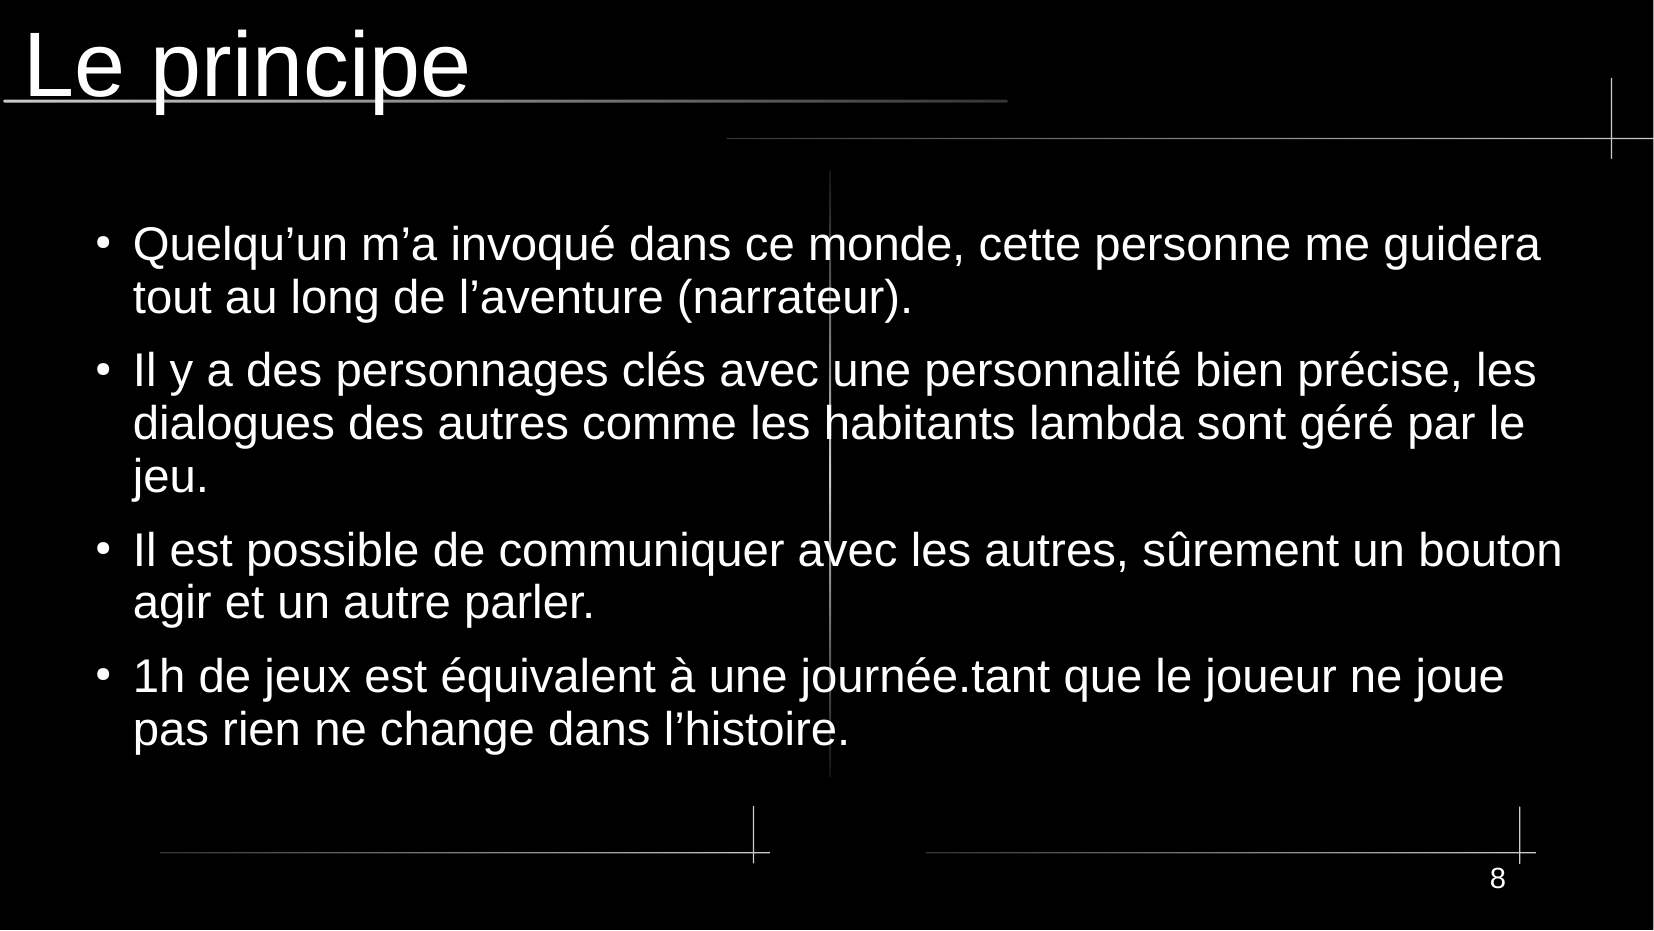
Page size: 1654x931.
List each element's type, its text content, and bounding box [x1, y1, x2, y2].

list Quelqu’un m’a invoqué dans ce monde, cette personne me guidera tout au long de l’aventure (narrateur). Il y a des personnages clés avec une personnalité bien précise, les dialogues des autres comme les habitants lambda sont géré par le jeu. Il est possible de communiquer avec les autres, sûrement un bouton agir et un autre parler. 1h de jeux est équivalent à une journée.tant que le joueur ne joue pas rien ne change dans l’histoire. [82, 217, 1571, 758]
title Le principe [23, 11, 1589, 119]
